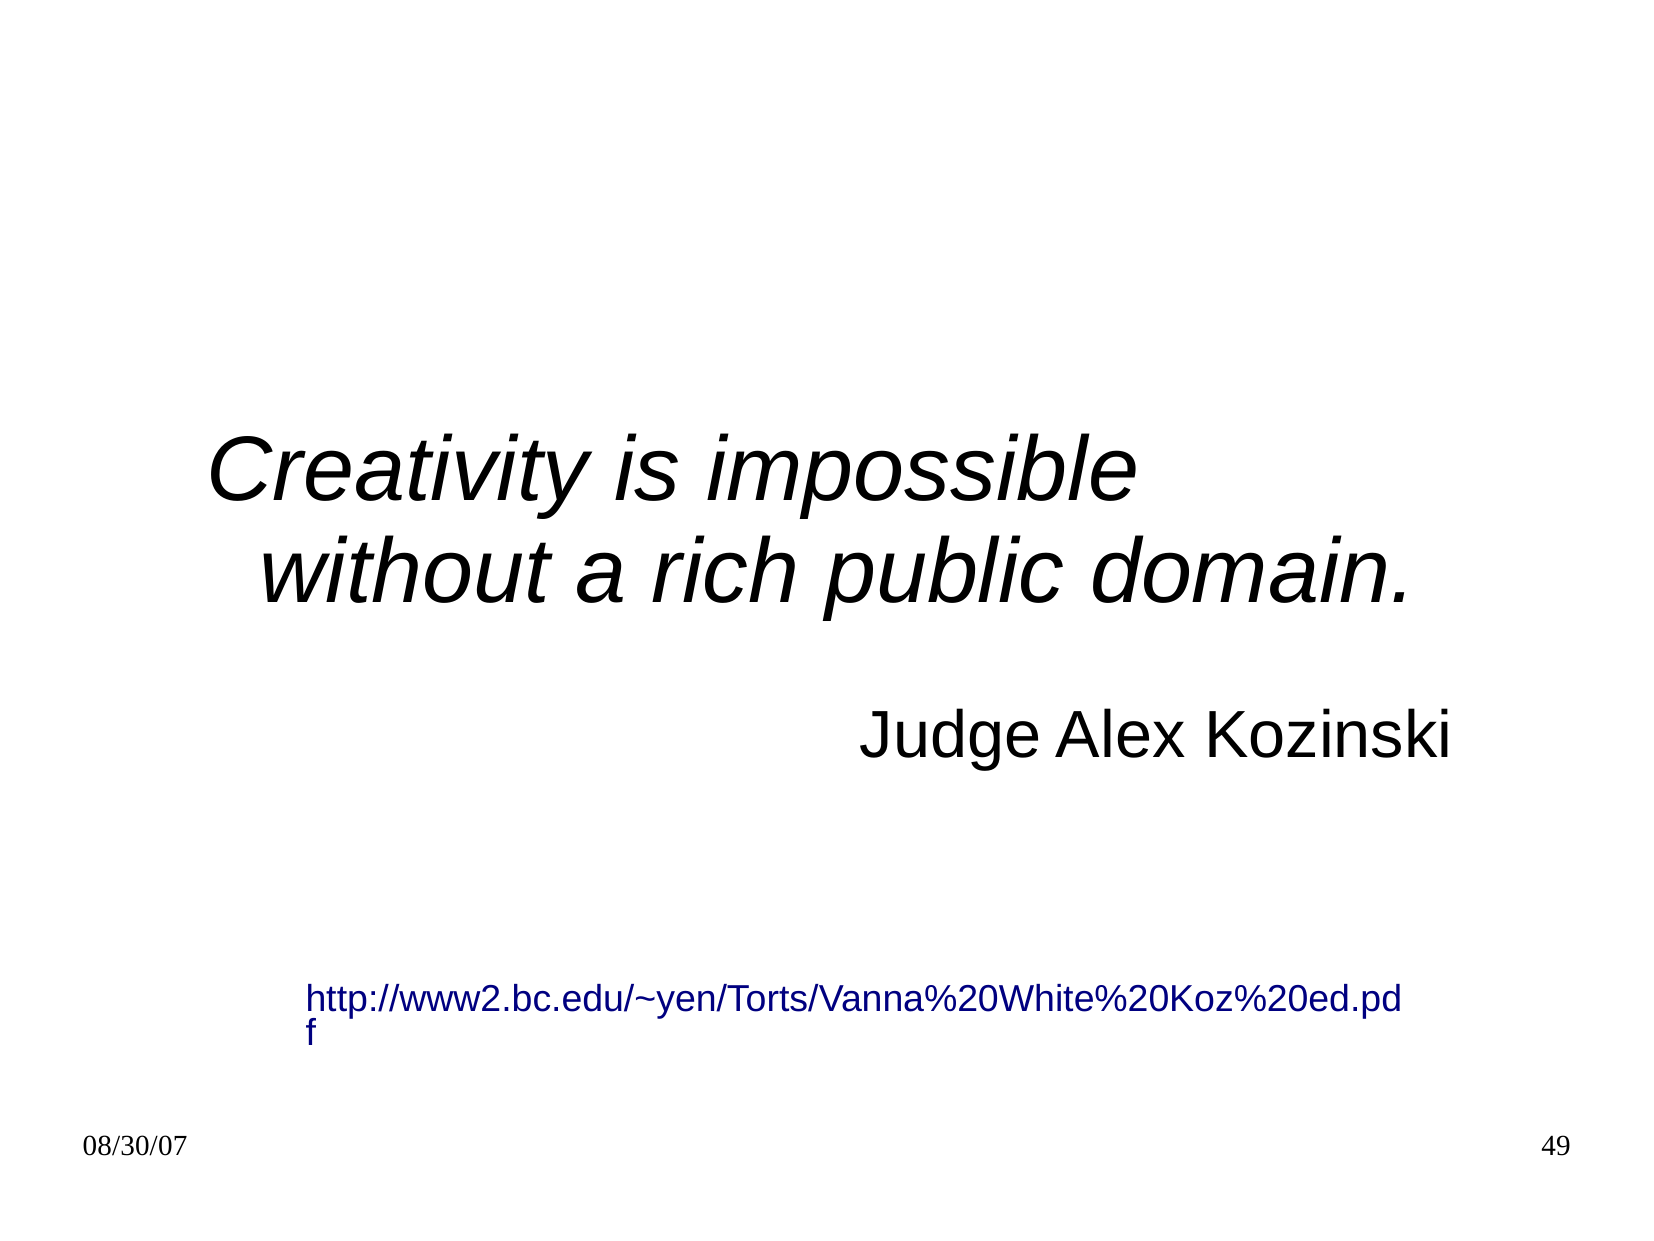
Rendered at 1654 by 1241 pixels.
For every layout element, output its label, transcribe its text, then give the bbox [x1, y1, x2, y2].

text_box http://www2.bc.edu/~yen/Torts/Vanna%20White%20Koz%20ed.pdf [290, 969, 1426, 1027]
list Creativity is impossible without a rich public domain. Judge Alex Kozinski [188, 417, 1457, 799]
